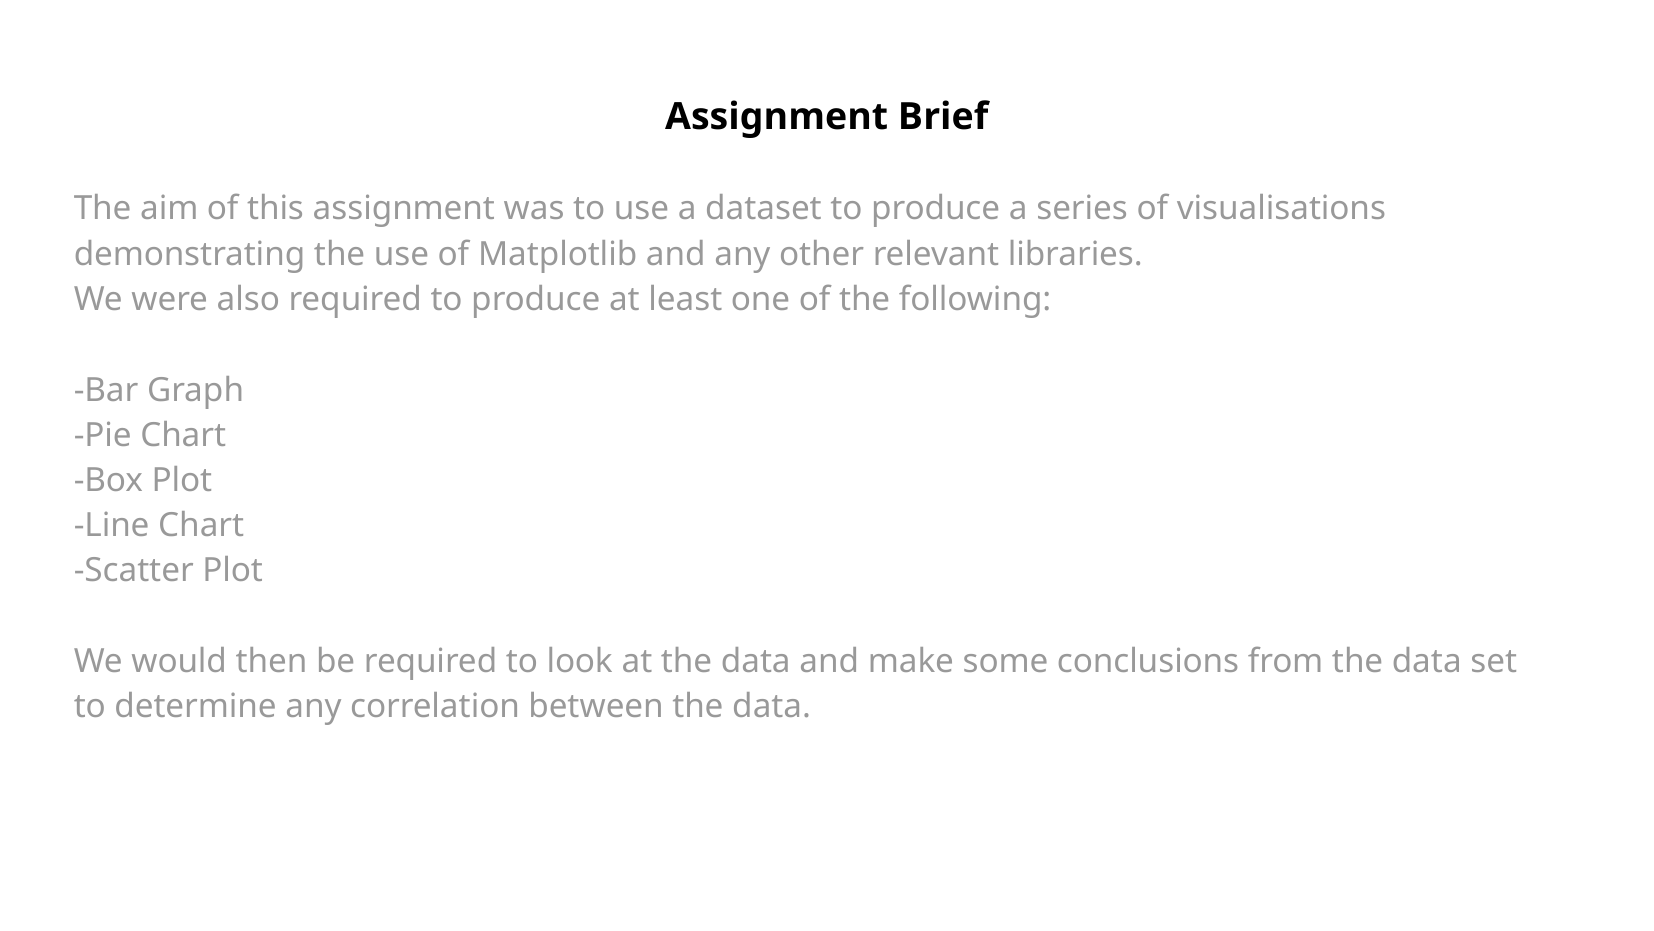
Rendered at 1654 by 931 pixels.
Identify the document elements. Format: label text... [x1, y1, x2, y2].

title Assignment Brief [82, 37, 1571, 193]
text_box The aim of this assignment was to use a dataset to produce a series of visualisations demonstrating the use of Matplotlib and any other relevant libraries. We were also required to produce at least one of the following: -Bar Graph -Pie Chart -Box Plot -Line Chart -Scatter Plot We would then be required to look at the data and make some conclusions from the data set to determine any correlation between the data. [59, 177, 1565, 798]
